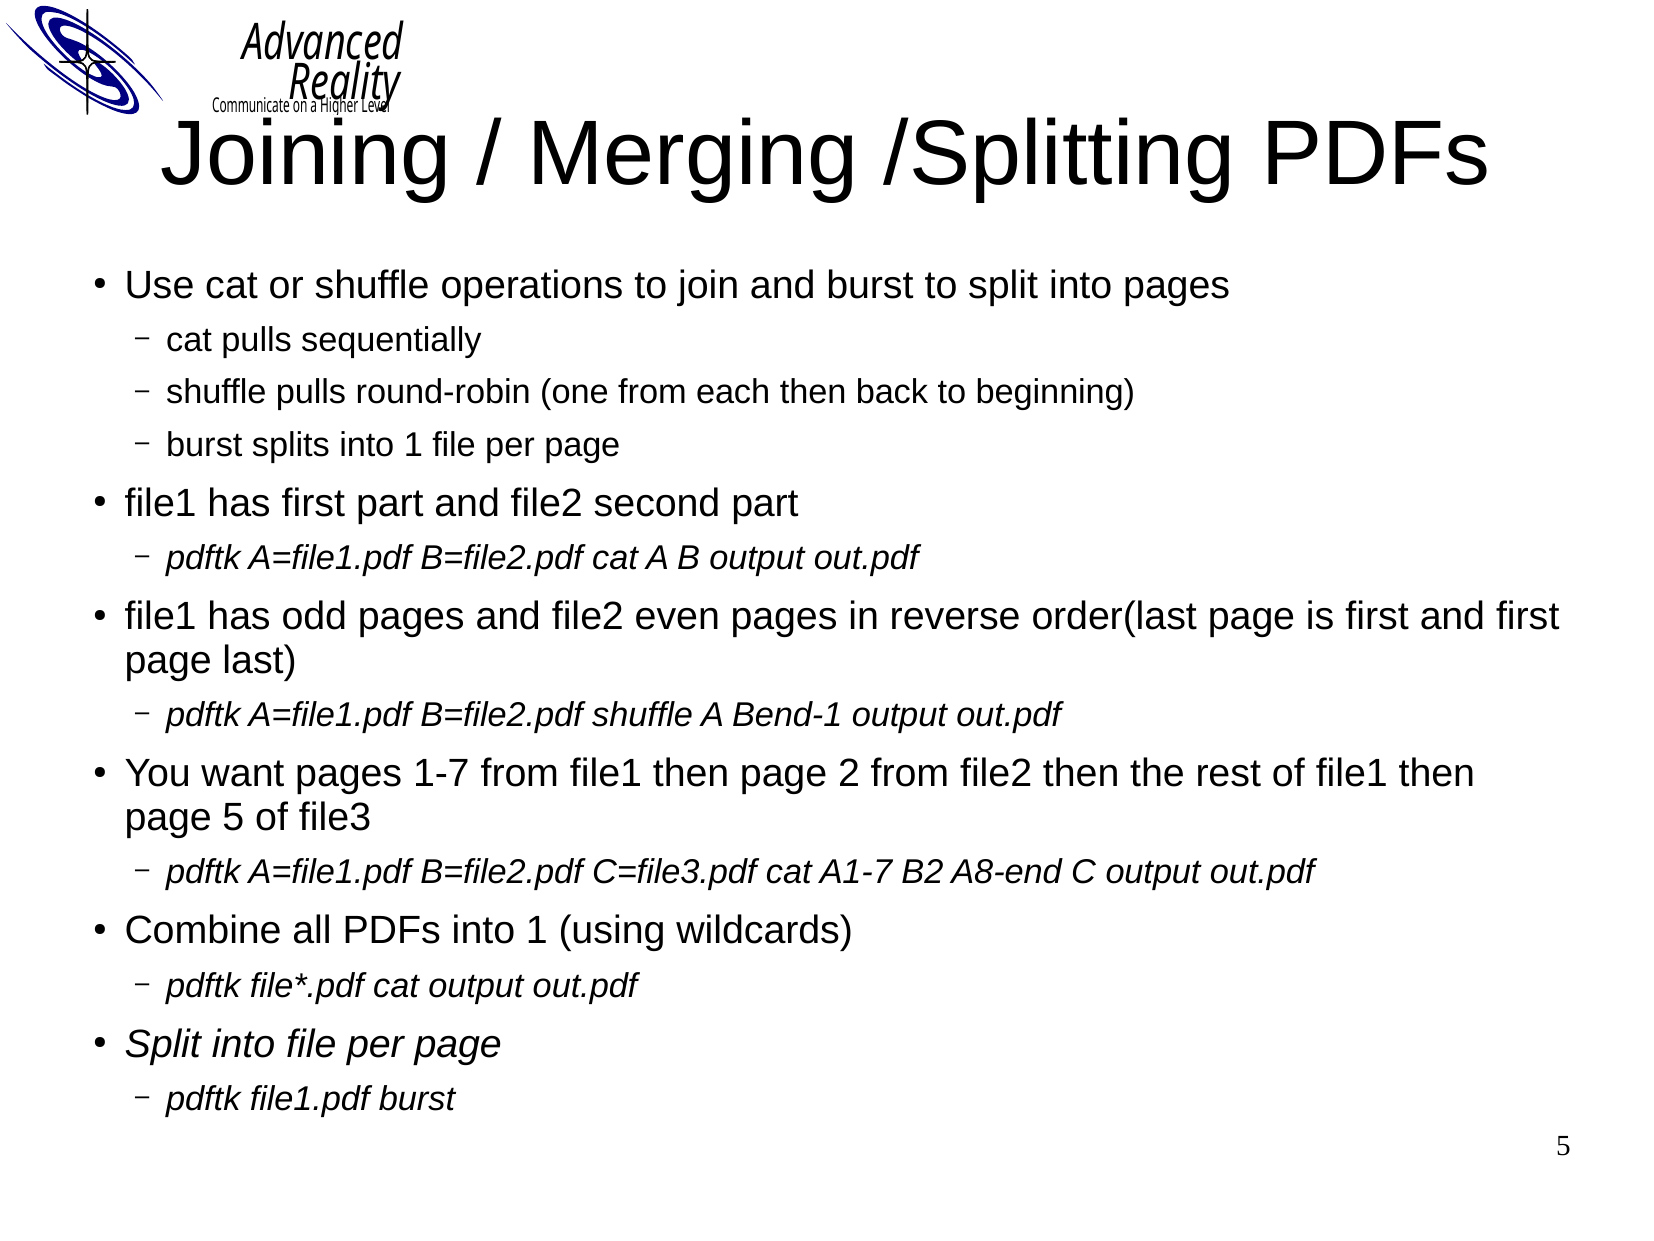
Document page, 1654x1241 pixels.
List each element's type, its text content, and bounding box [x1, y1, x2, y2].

title Joining / Merging /Splitting PDFs [82, 49, 1571, 257]
list Use cat or shuffle operations to join and burst to split into pages cat pulls sequentially shuffle pulls round-robin (one from each then back to beginning) burst splits into 1 file per page file1 has first part and file2 second part pdftk A=file1.pdf B=file2.pdf cat A B output out.pdf file1 has odd pages and file2 even pages in reverse order(last page is first and first page last) pdftk A=file1.pdf B=file2.pdf shuffle A Bend-1 output out.pdf You want pages 1-7 from file1 then page 2 from file2 then the rest of file1 then page 5 of file3 pdftk A=file1.pdf B=file2.pdf C=file3.pdf cat A1-7 B2 A8-end C output out.pdf Combine all PDFs into 1 (using wildcards) pdftk file*.pdf cat output out.pdf Split into file per page pdftk file1.pdf burst [82, 263, 1571, 1126]
